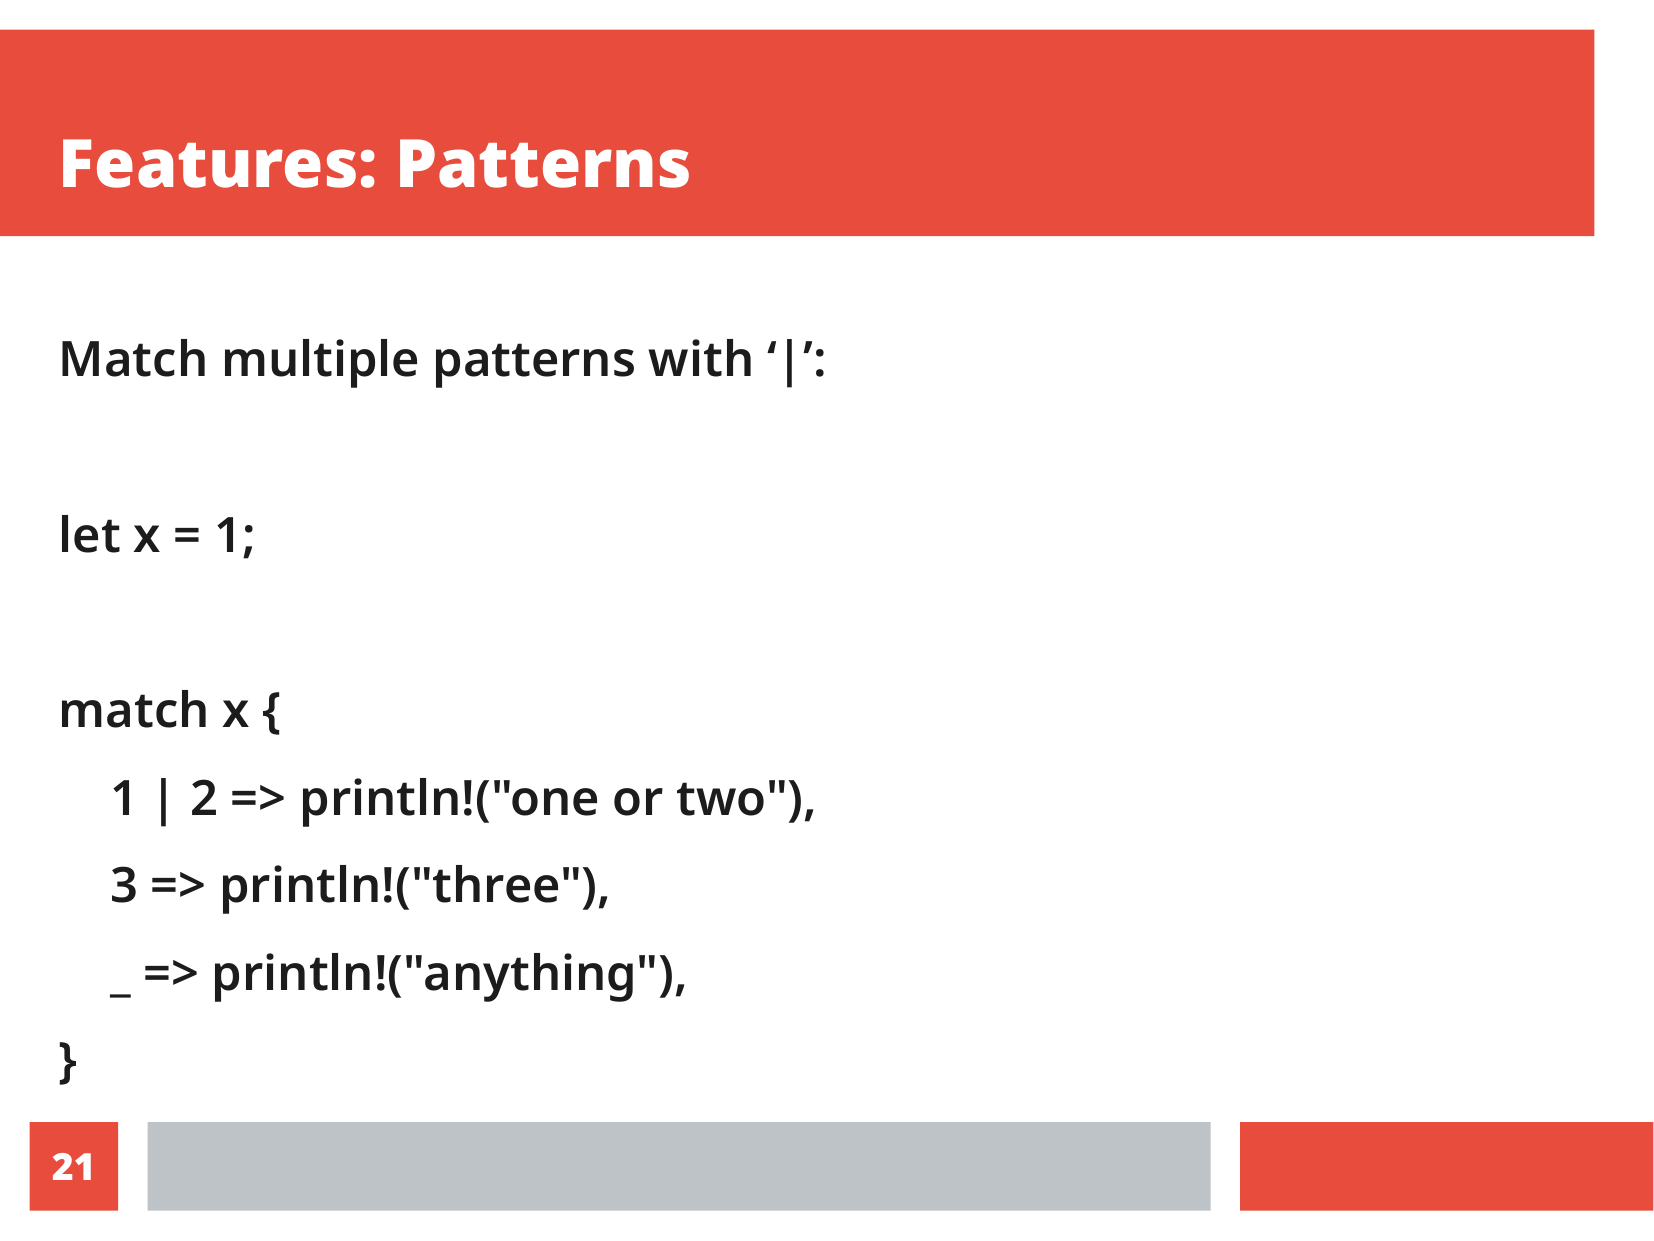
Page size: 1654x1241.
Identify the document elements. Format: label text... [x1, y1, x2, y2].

list Match multiple patterns with ‘|’: let x = 1; match x { 1 | 2 => println!("one or two"), 3 => println!("three"), _ => println!("anything"), } [59, 324, 1565, 1093]
title Features: Patterns [59, 59, 1595, 207]
